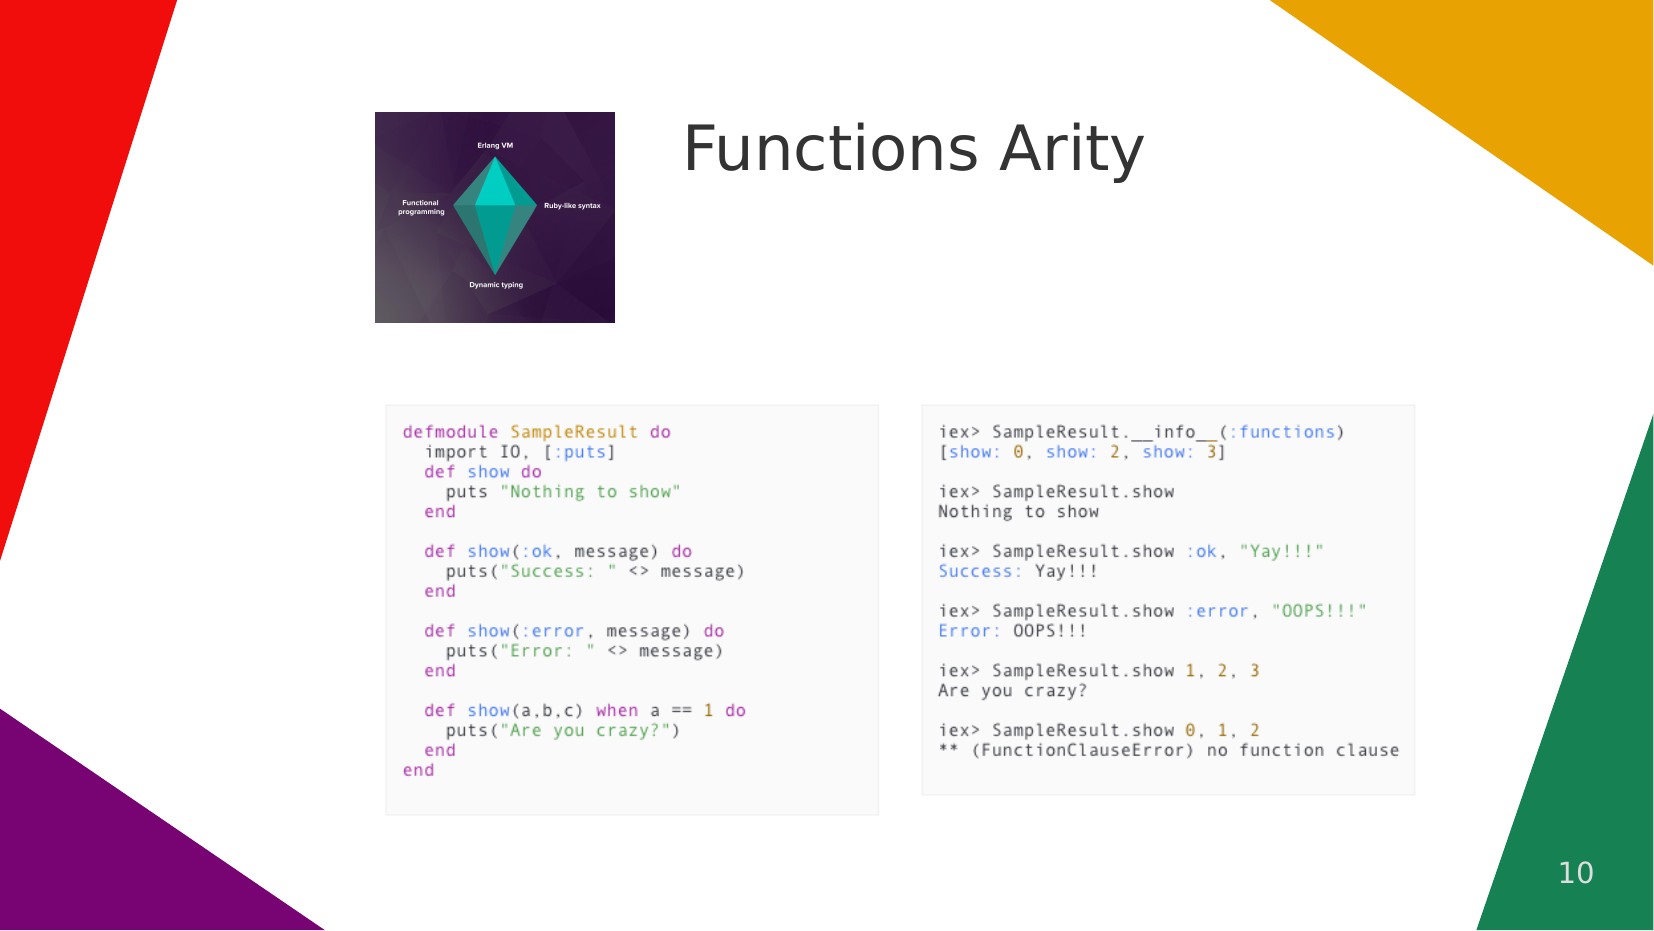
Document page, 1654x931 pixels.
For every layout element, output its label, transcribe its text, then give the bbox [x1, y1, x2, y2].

picture [375, 112, 615, 323]
title Functions Arity [412, 75, 1418, 223]
picture [375, 394, 1426, 826]
